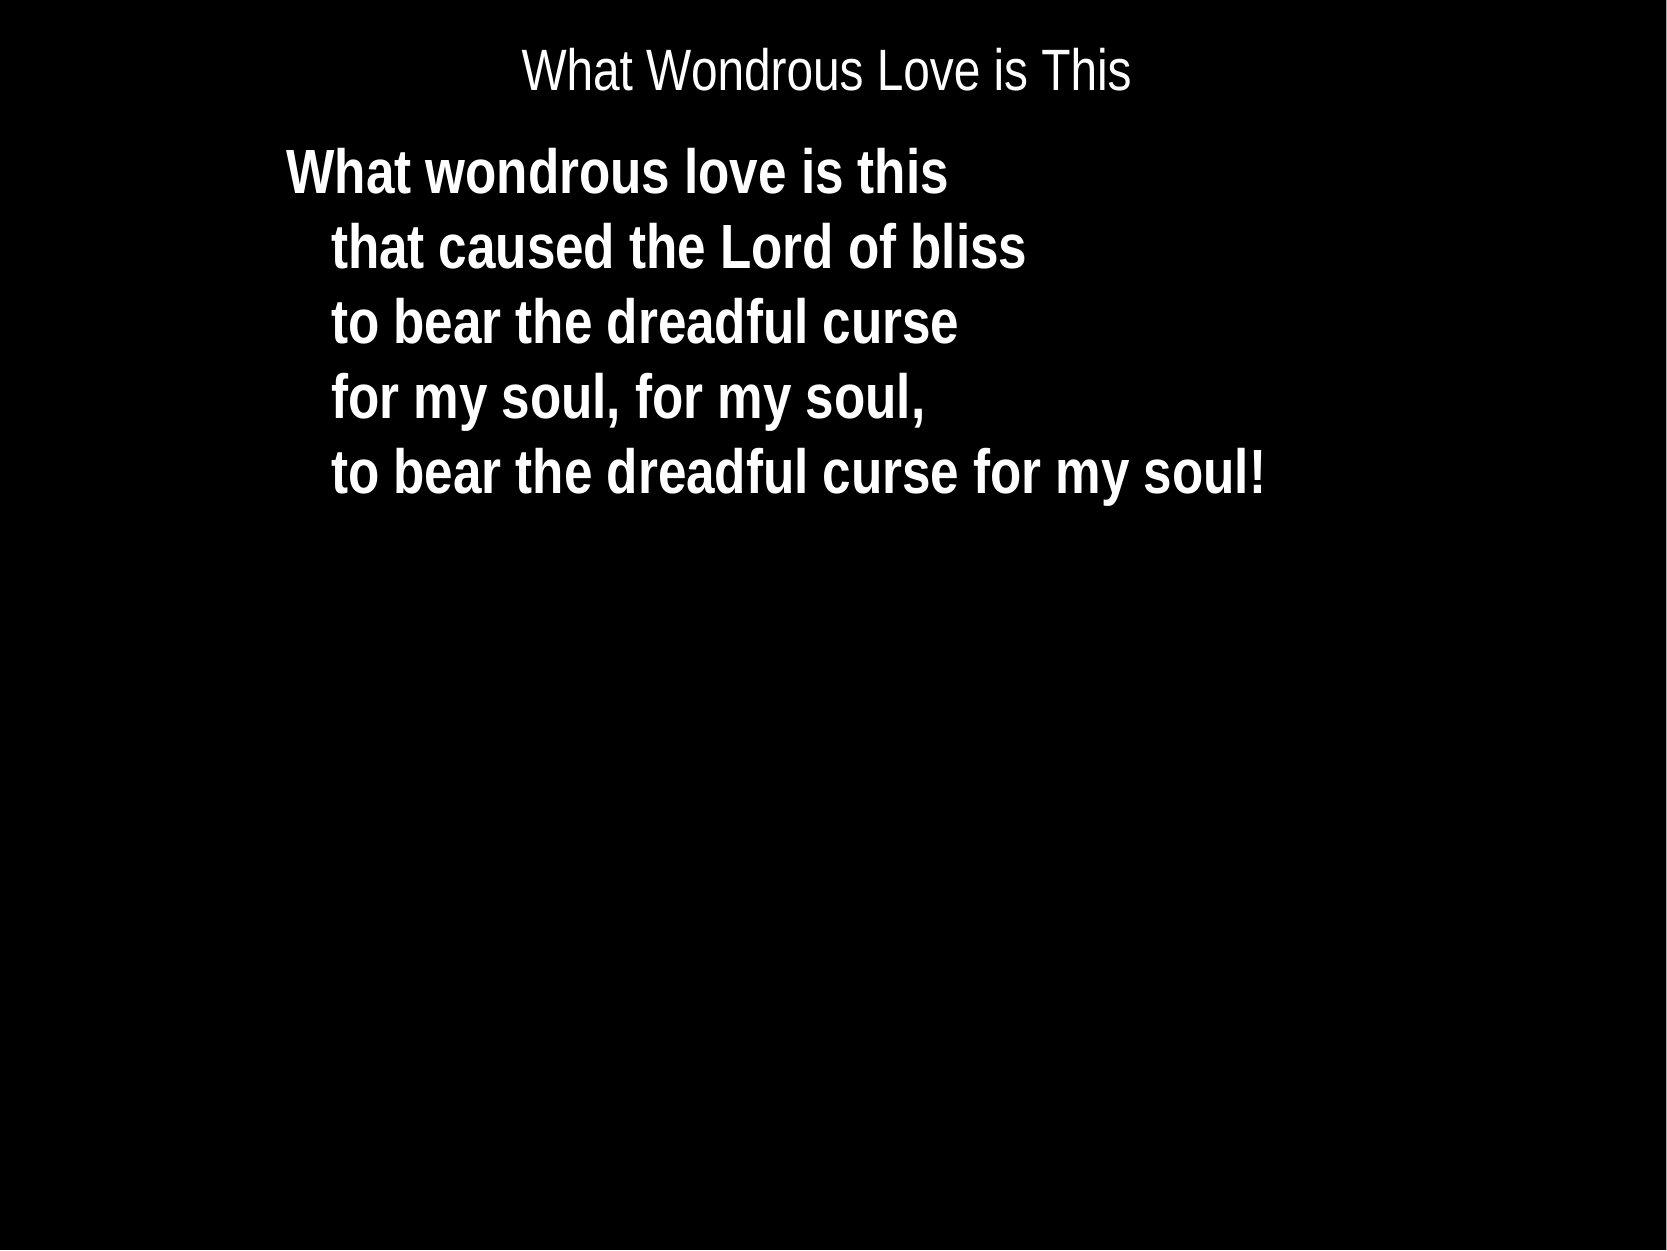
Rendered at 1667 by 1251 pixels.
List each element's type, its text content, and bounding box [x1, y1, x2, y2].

title What Wondrous Love is This [97, 0, 1569, 109]
text_box What wondrous love is this that caused the Lord of bliss to bear the dreadful curse for my soul, for my soul, to bear the dreadful curse for my soul! [286, 130, 1446, 640]
